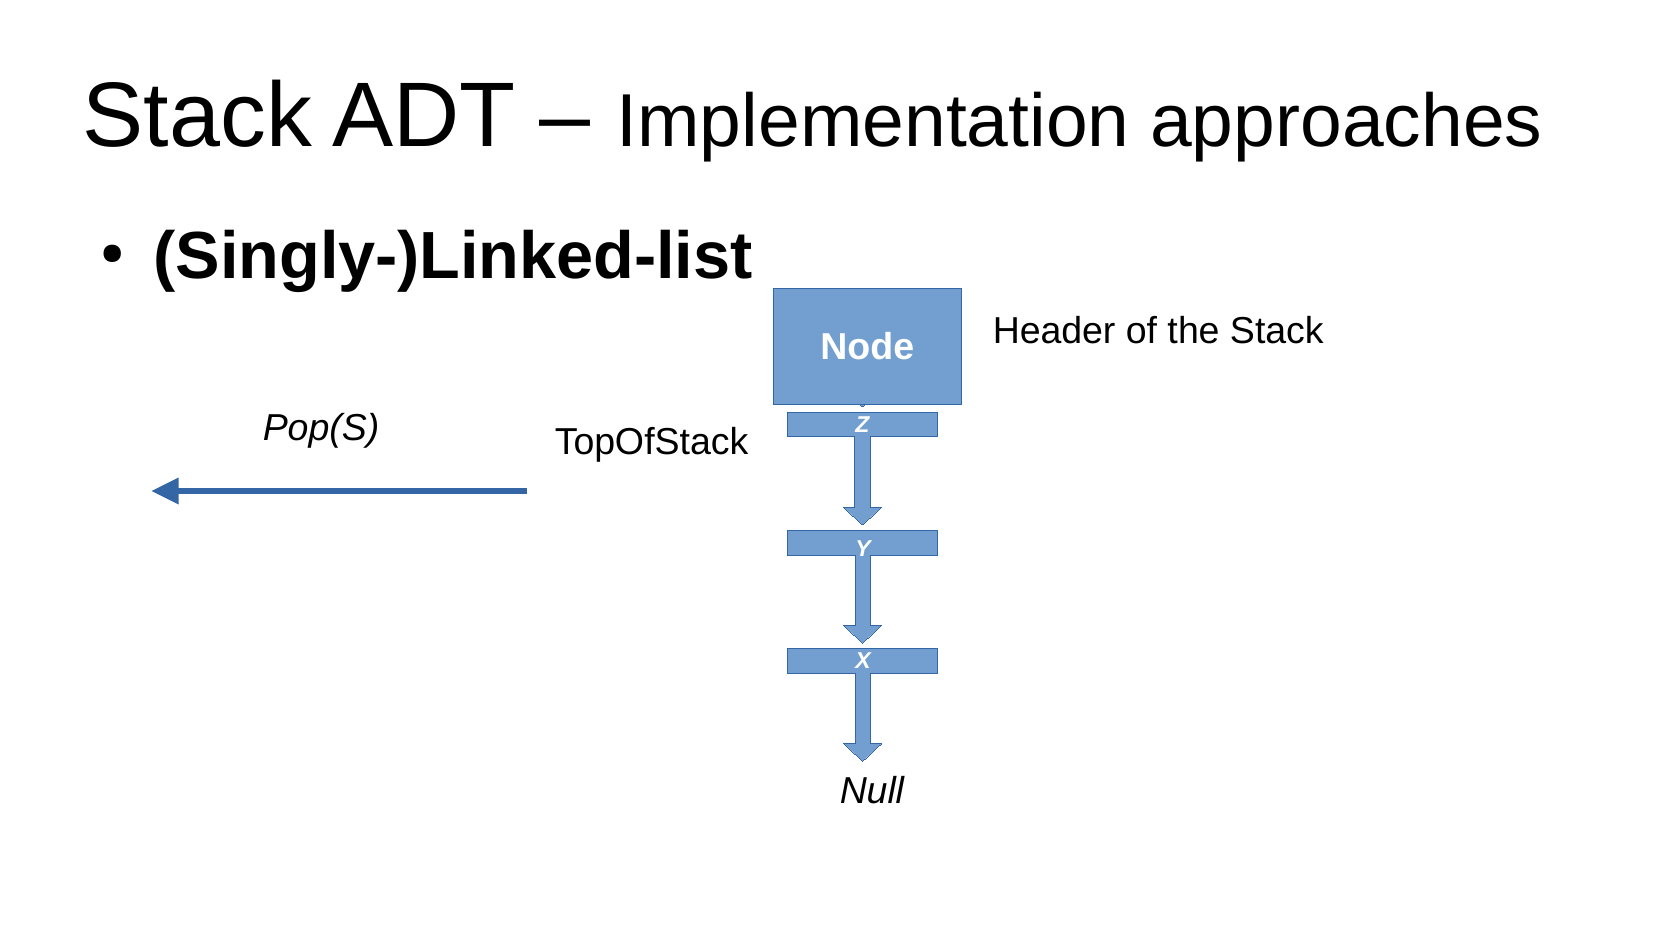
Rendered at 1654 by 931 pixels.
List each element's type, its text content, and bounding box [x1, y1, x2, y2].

text_box [787, 648, 840, 674]
text_box Pop(S) [248, 398, 395, 456]
list (Singly-)Linked-list [82, 217, 1571, 758]
text_box Y [840, 528, 991, 569]
text_box [843, 569, 882, 640]
text_box [843, 445, 882, 525]
text_box Null [825, 761, 920, 819]
text_box Z [840, 404, 991, 445]
text_box X [840, 640, 991, 682]
text_box [843, 682, 882, 762]
text_box [787, 530, 840, 556]
text_box TopOfStack [540, 413, 764, 470]
text_box [787, 412, 840, 437]
text_box Header of the Stack [978, 301, 1340, 359]
text_box Node [773, 288, 962, 405]
title Stack ADT – Implementation approaches [82, 37, 1571, 193]
